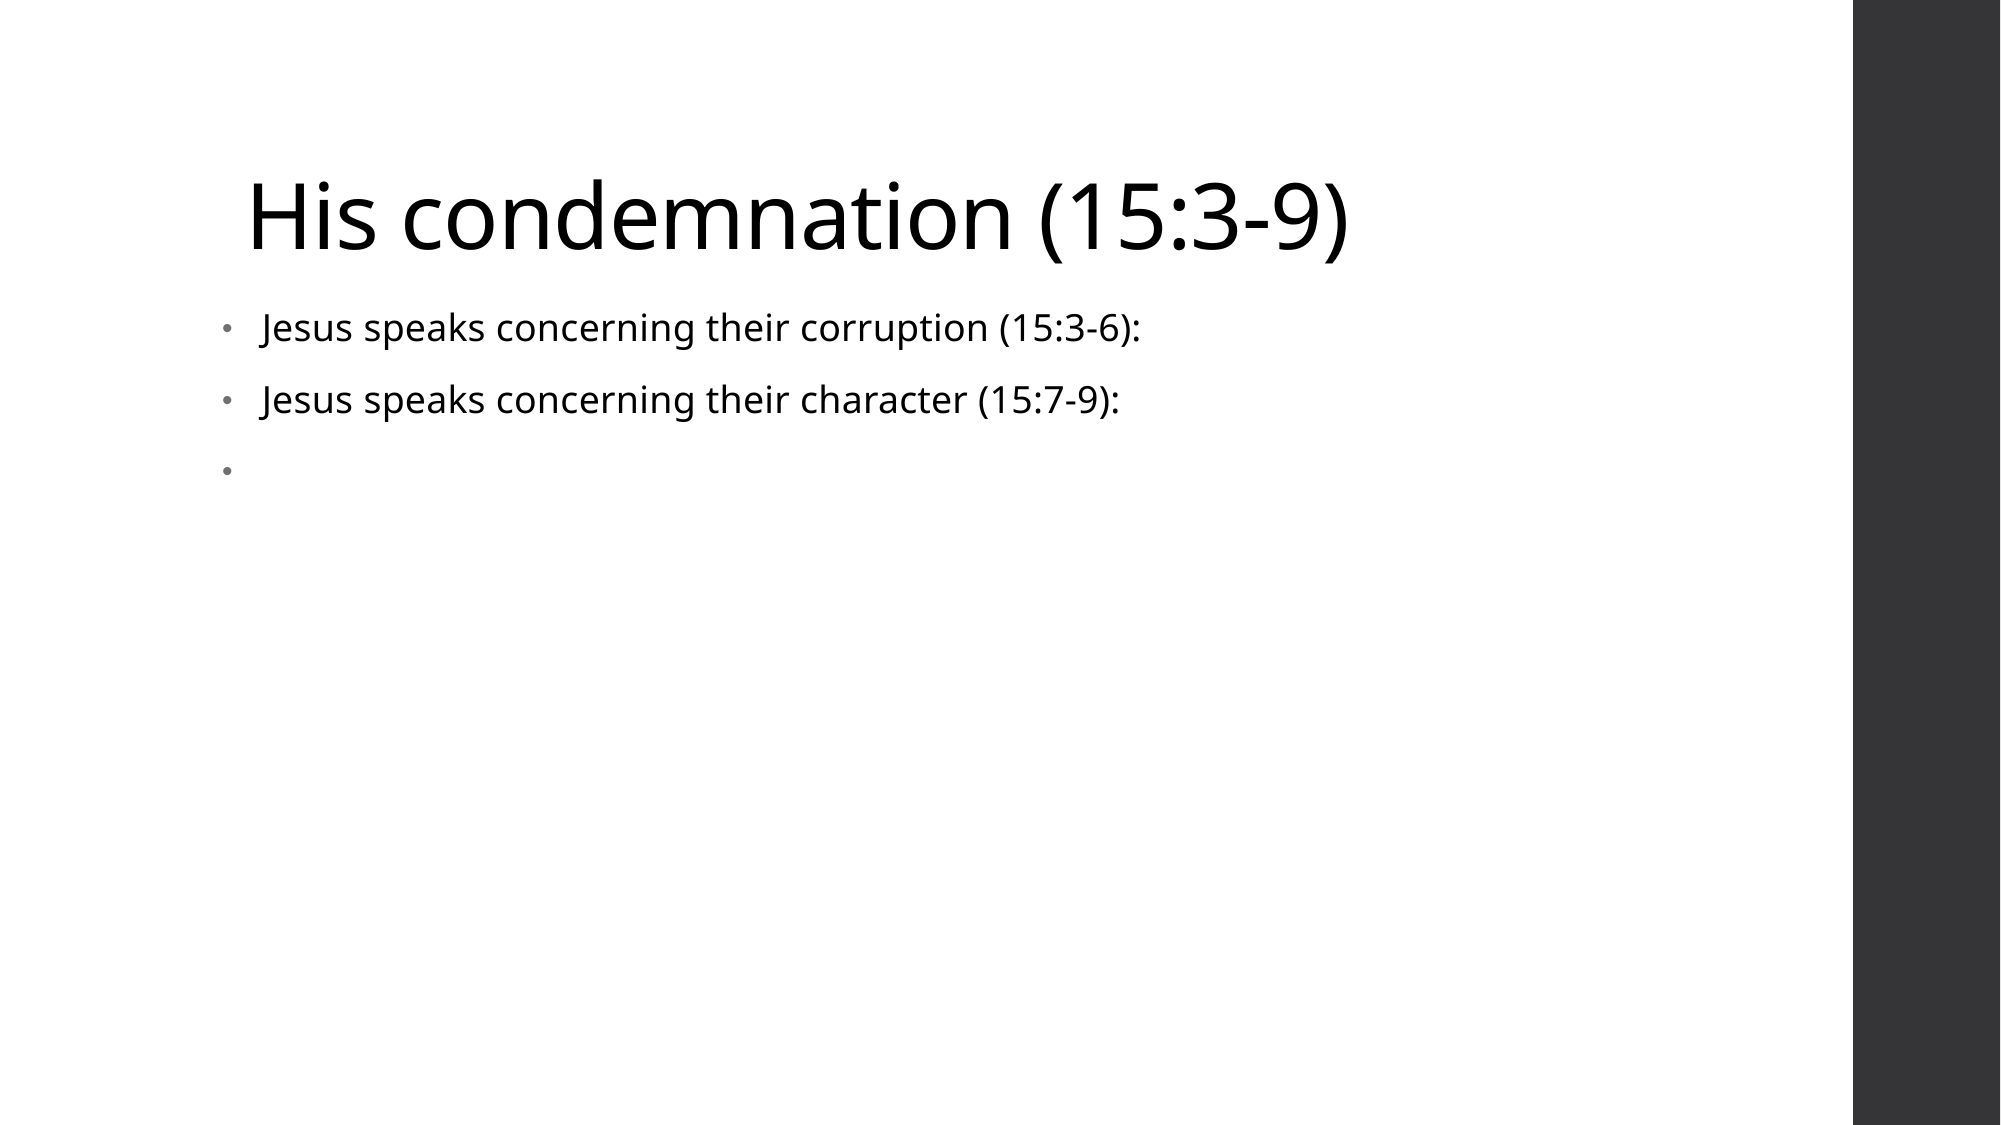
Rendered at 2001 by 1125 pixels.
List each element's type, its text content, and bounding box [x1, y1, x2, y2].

title His condemnation (15:3-9) [206, 60, 1797, 278]
list Jesus speaks concerning their corruption (15:3-6): Jesus speaks concerning their character (15:7-9): [206, 299, 1617, 1014]
